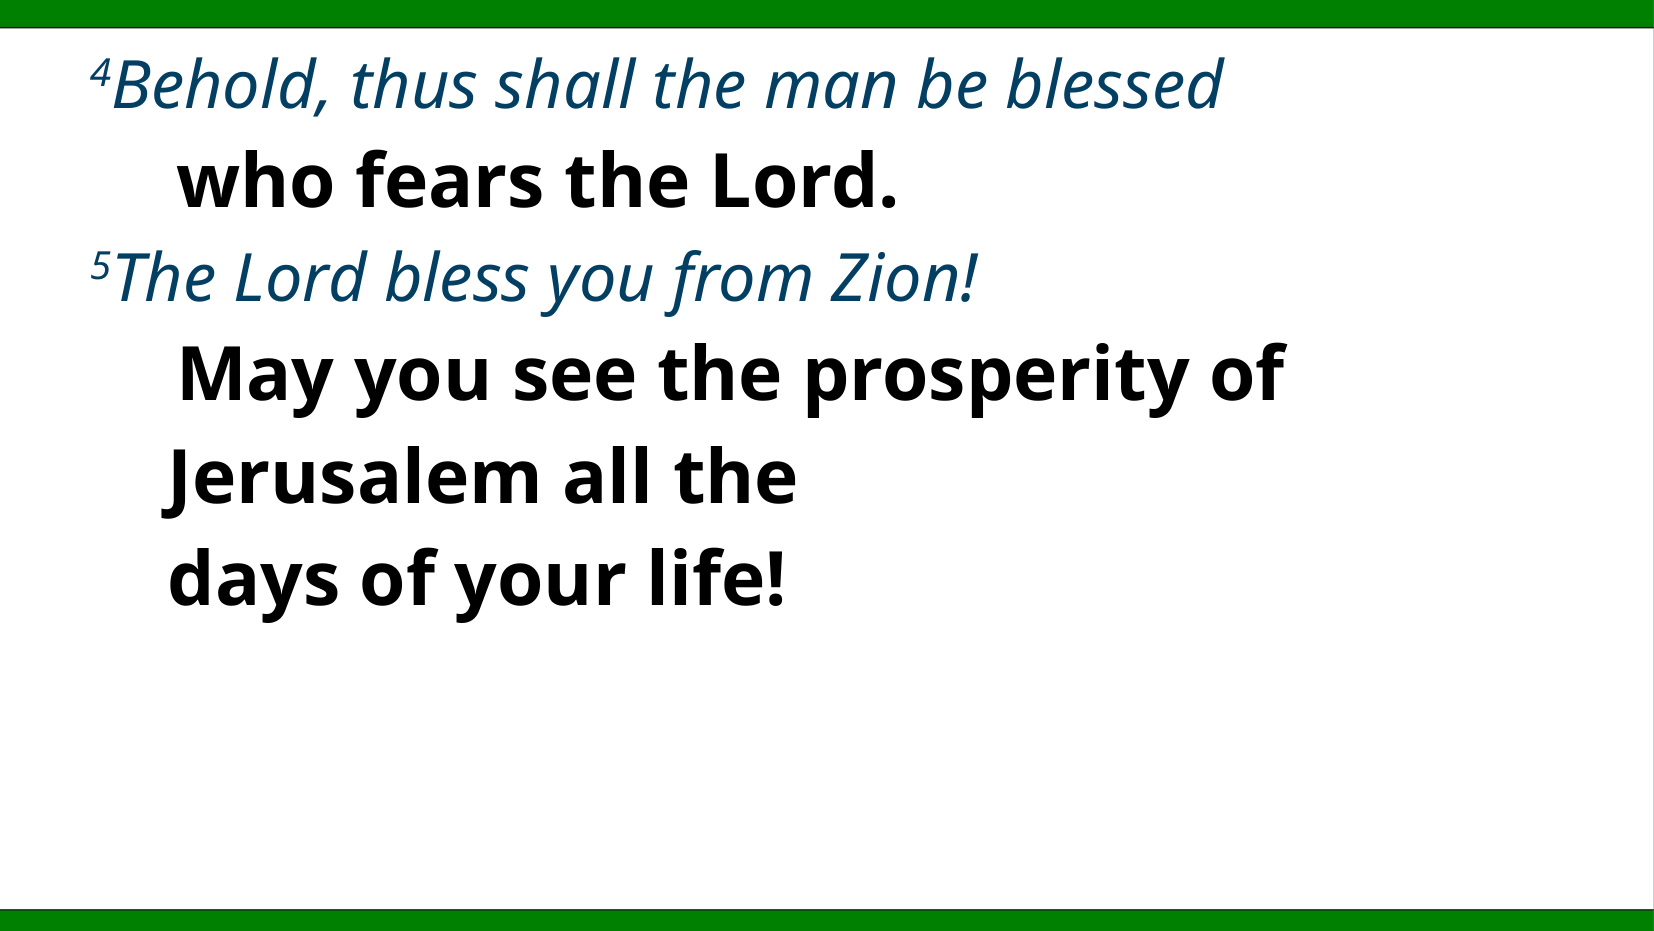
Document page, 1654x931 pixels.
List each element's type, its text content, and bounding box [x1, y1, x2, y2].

text_box 4Behold, thus shall the man be blessed who fears the Lord. 5The Lord bless you from Zion! May you see the prosperity of Jerusalem all the days of your life! [75, 29, 1576, 622]
picture [0, 0, 1654, 931]
